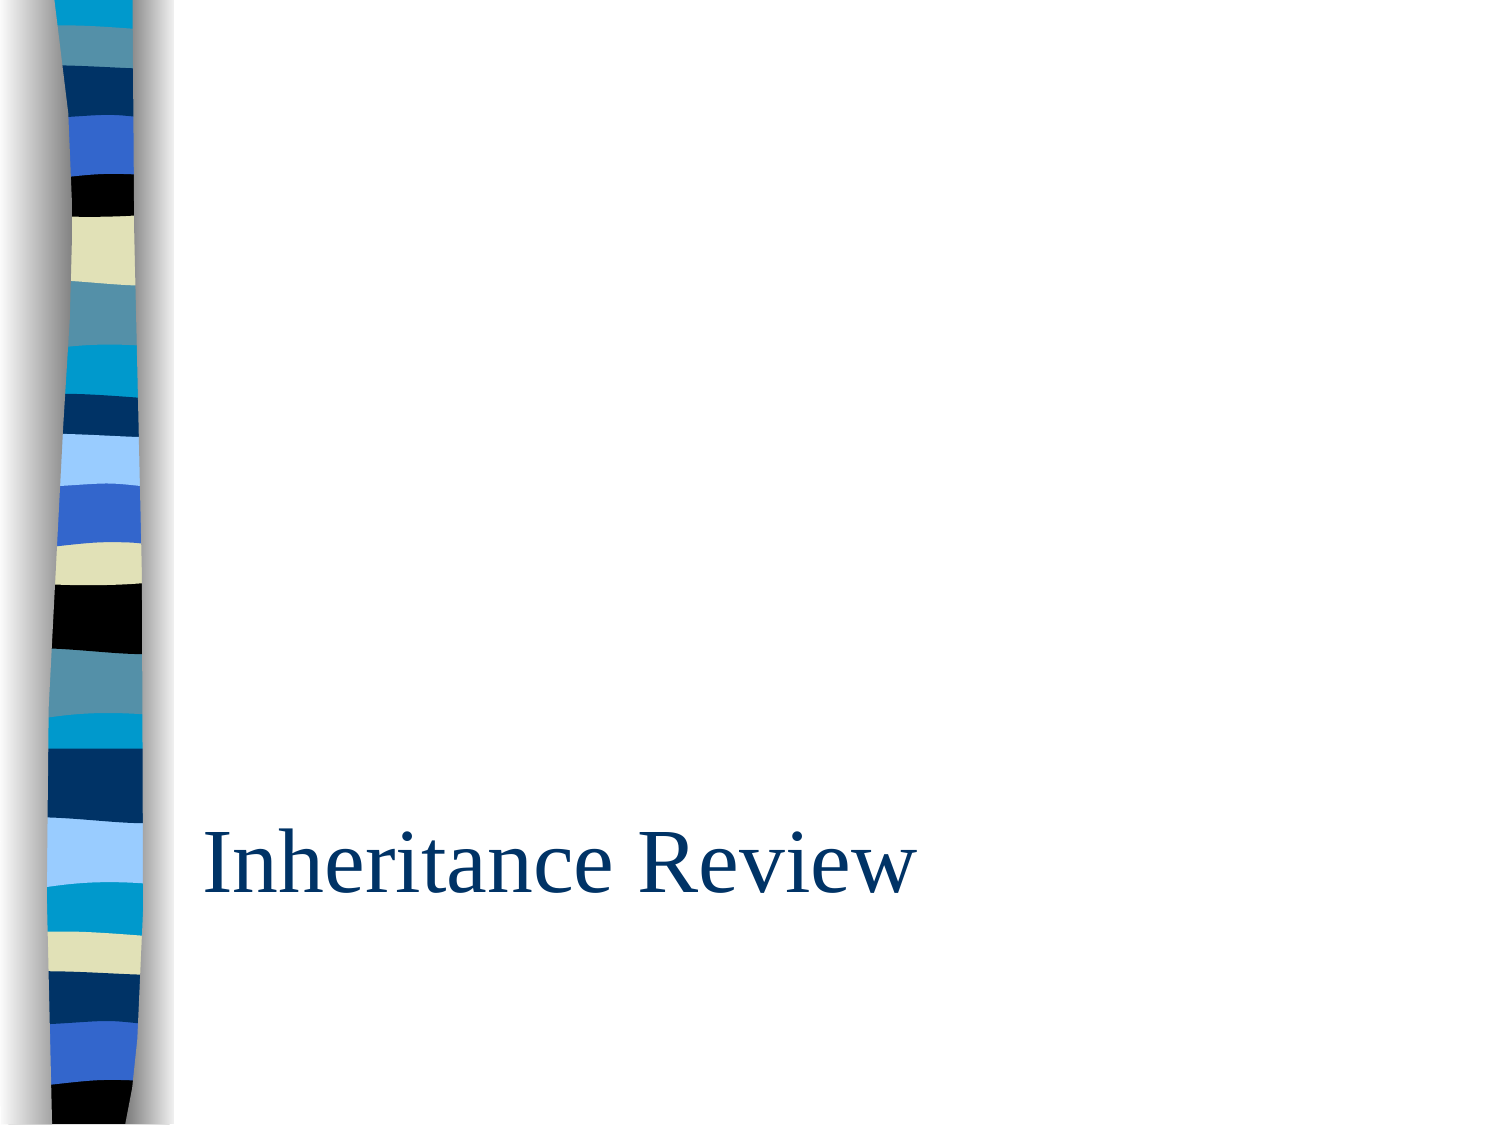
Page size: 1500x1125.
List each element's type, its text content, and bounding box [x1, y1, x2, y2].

title Inheritance Review [187, 762, 1463, 950]
